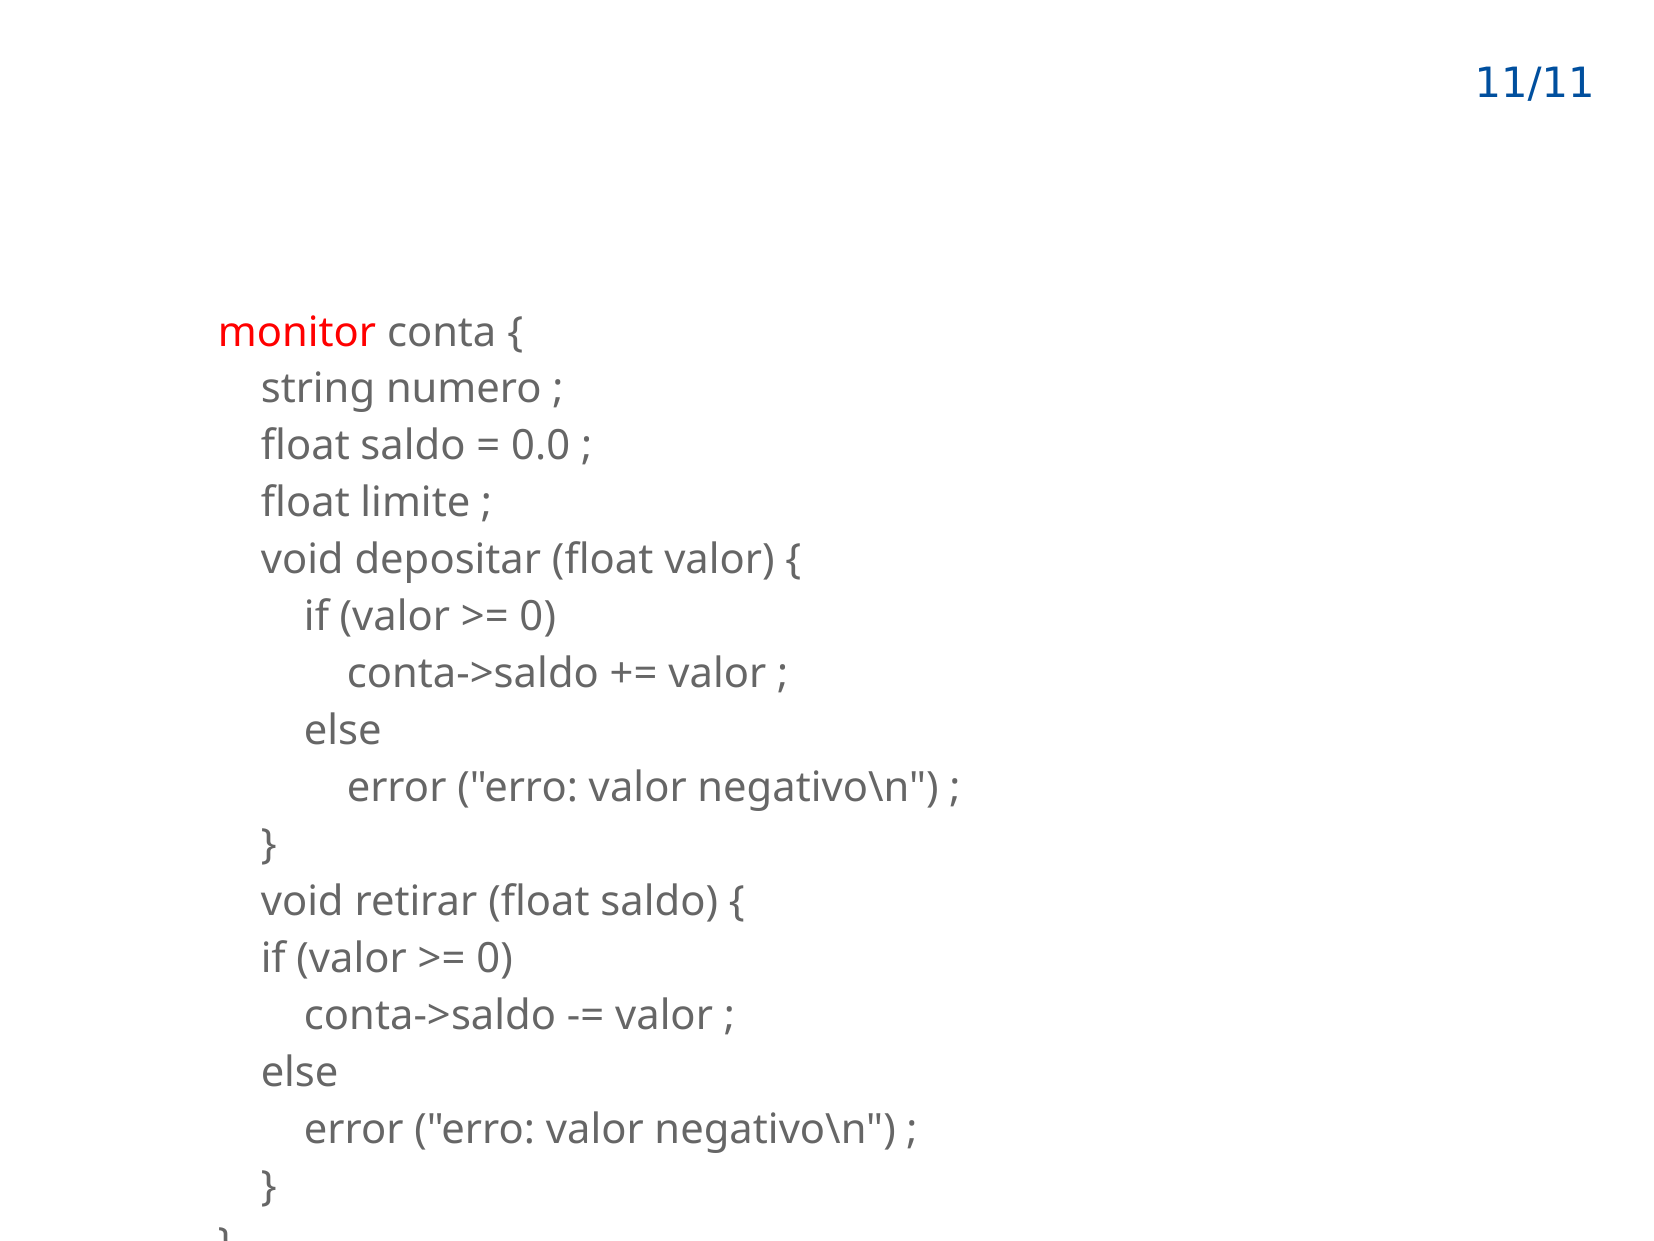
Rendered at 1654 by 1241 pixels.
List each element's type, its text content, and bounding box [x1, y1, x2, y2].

text_box monitor conta { string numero ; float saldo = 0.0 ; float limite ; void depositar (float valor) { if (valor >= 0) conta->saldo += valor ; else error ("erro: valor negativo\n") ; } void retirar (float saldo) { if (valor >= 0) conta->saldo -= valor ; else error ("erro: valor negativo\n") ; } } [203, 293, 1188, 1099]
